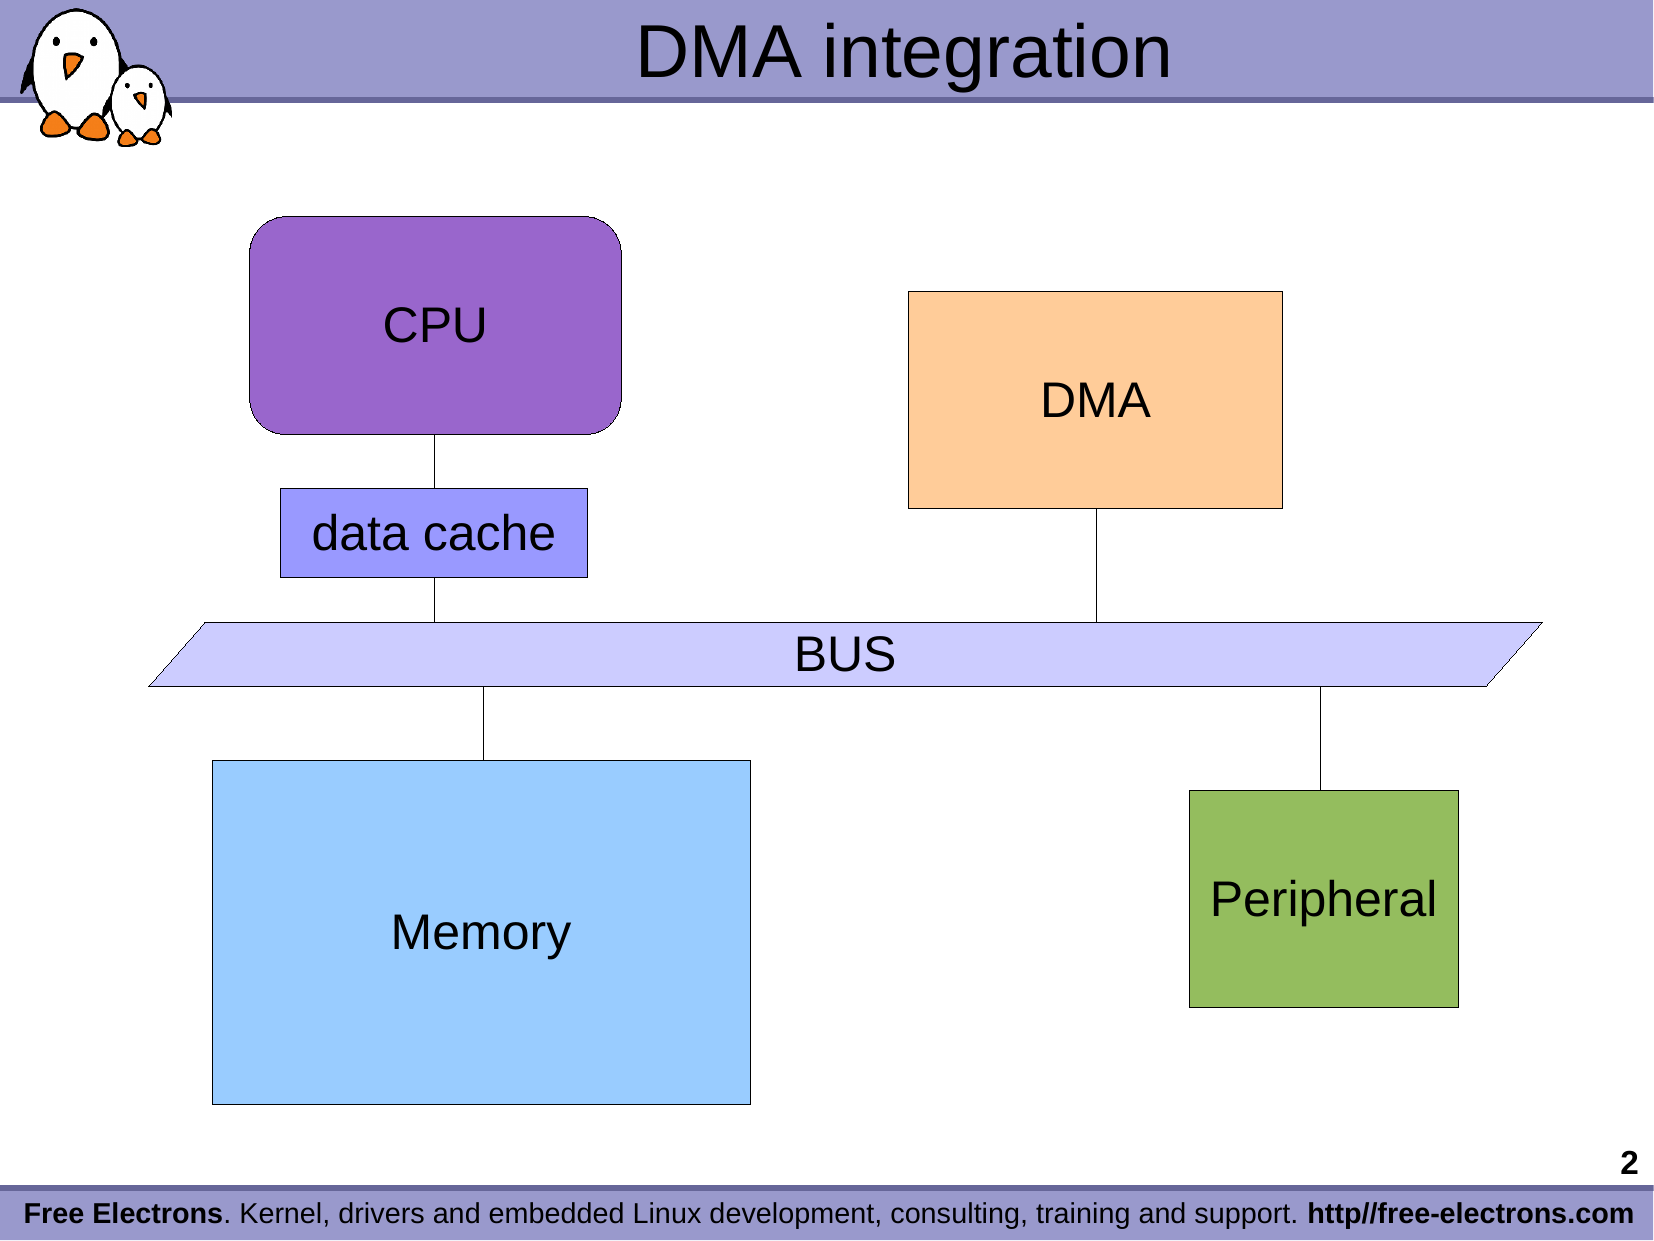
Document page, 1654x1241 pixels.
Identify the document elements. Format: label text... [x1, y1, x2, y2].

title DMA integration [178, 4, 1631, 98]
text_box data cache [280, 488, 588, 578]
text_box Memory [212, 760, 751, 1105]
text_box Peripheral [1189, 790, 1459, 1008]
text_box DMA [908, 291, 1283, 509]
text_box BUS [148, 622, 1543, 687]
picture [20, 8, 172, 147]
text_box CPU [249, 216, 622, 435]
